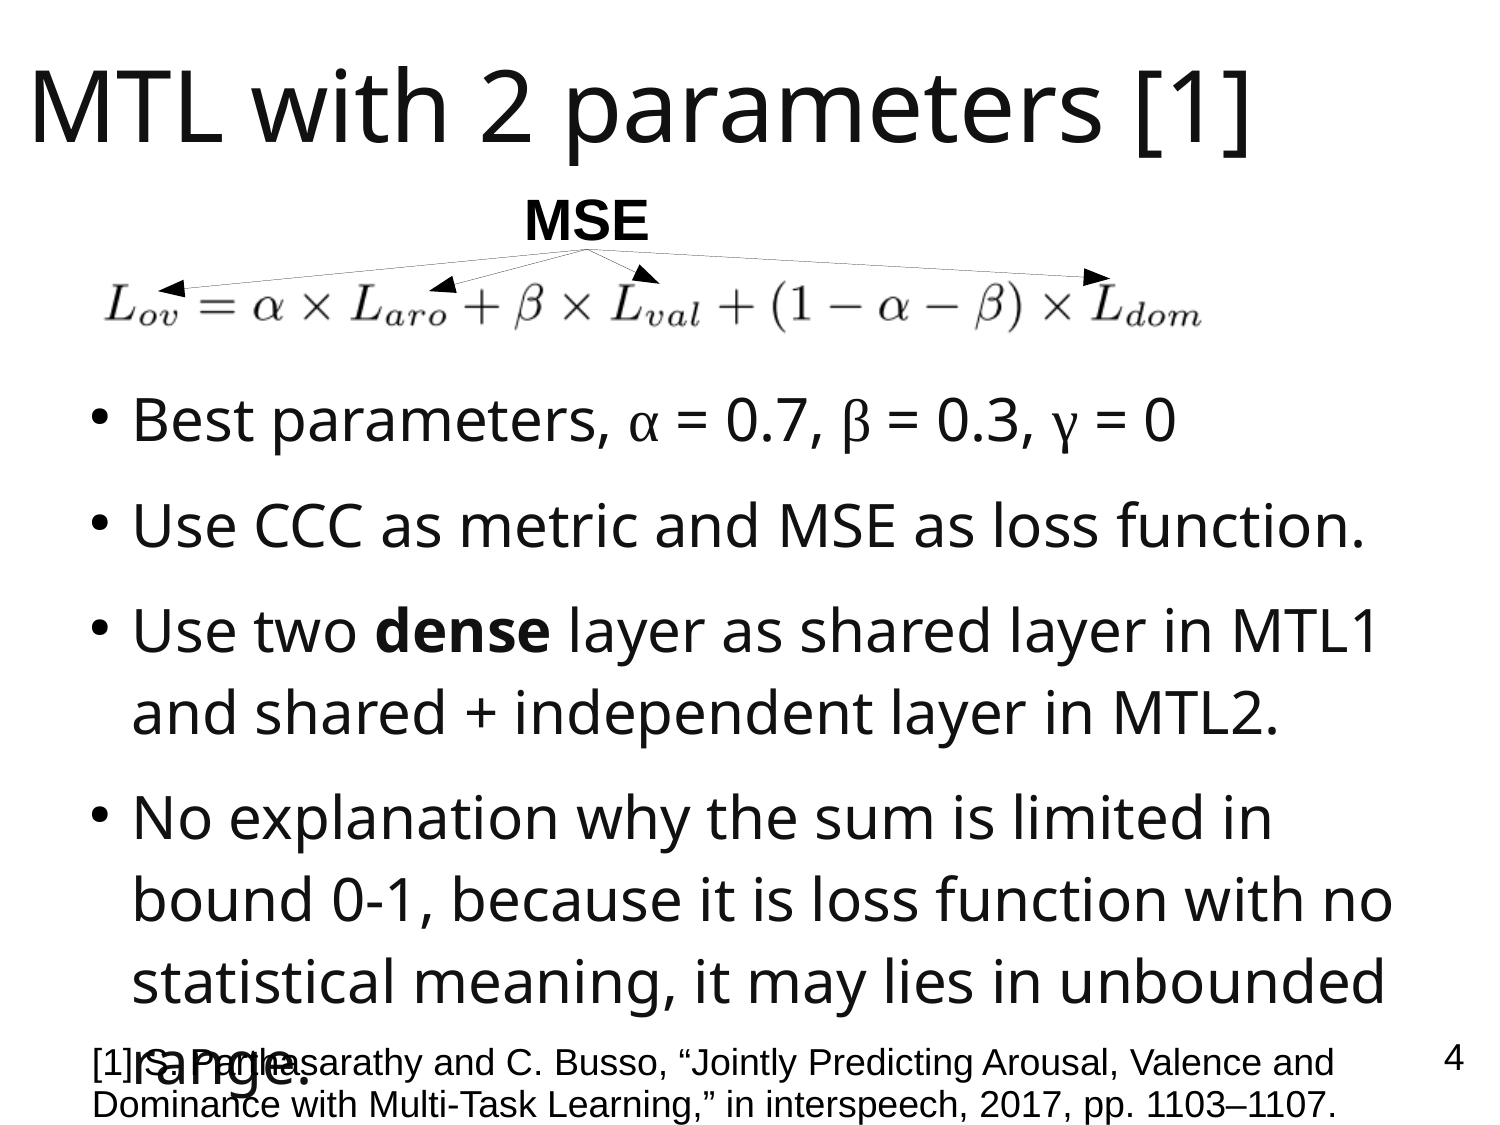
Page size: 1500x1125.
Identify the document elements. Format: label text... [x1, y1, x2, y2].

title MTL with 2 parameters [1] [0, 0, 1500, 207]
text_box MSE [509, 251, 576, 261]
text_box MSE [548, 250, 609, 261]
text_box MSE [592, 250, 677, 261]
text_box [1] S. Parthasarathy and C. Busso, “Jointly Predicting Arousal, Valence and Dominance with Multi-Task Learning,” in interspeech, 2017, pp. 1103–1107. [77, 1033, 1361, 1125]
text_box MSE [509, 180, 677, 256]
list Best parameters, α = 0.7, β = 0.3, γ = 0 Use CCC as metric and MSE as loss function. Use two dense layer as shared layer in MTL1 and shared + independent layer in MTL2. No explanation why the sum is limited in bound 0-1, because it is loss function with no statistical meaning, it may lies in unbounded range. [75, 377, 1426, 1107]
picture [96, 254, 1222, 340]
